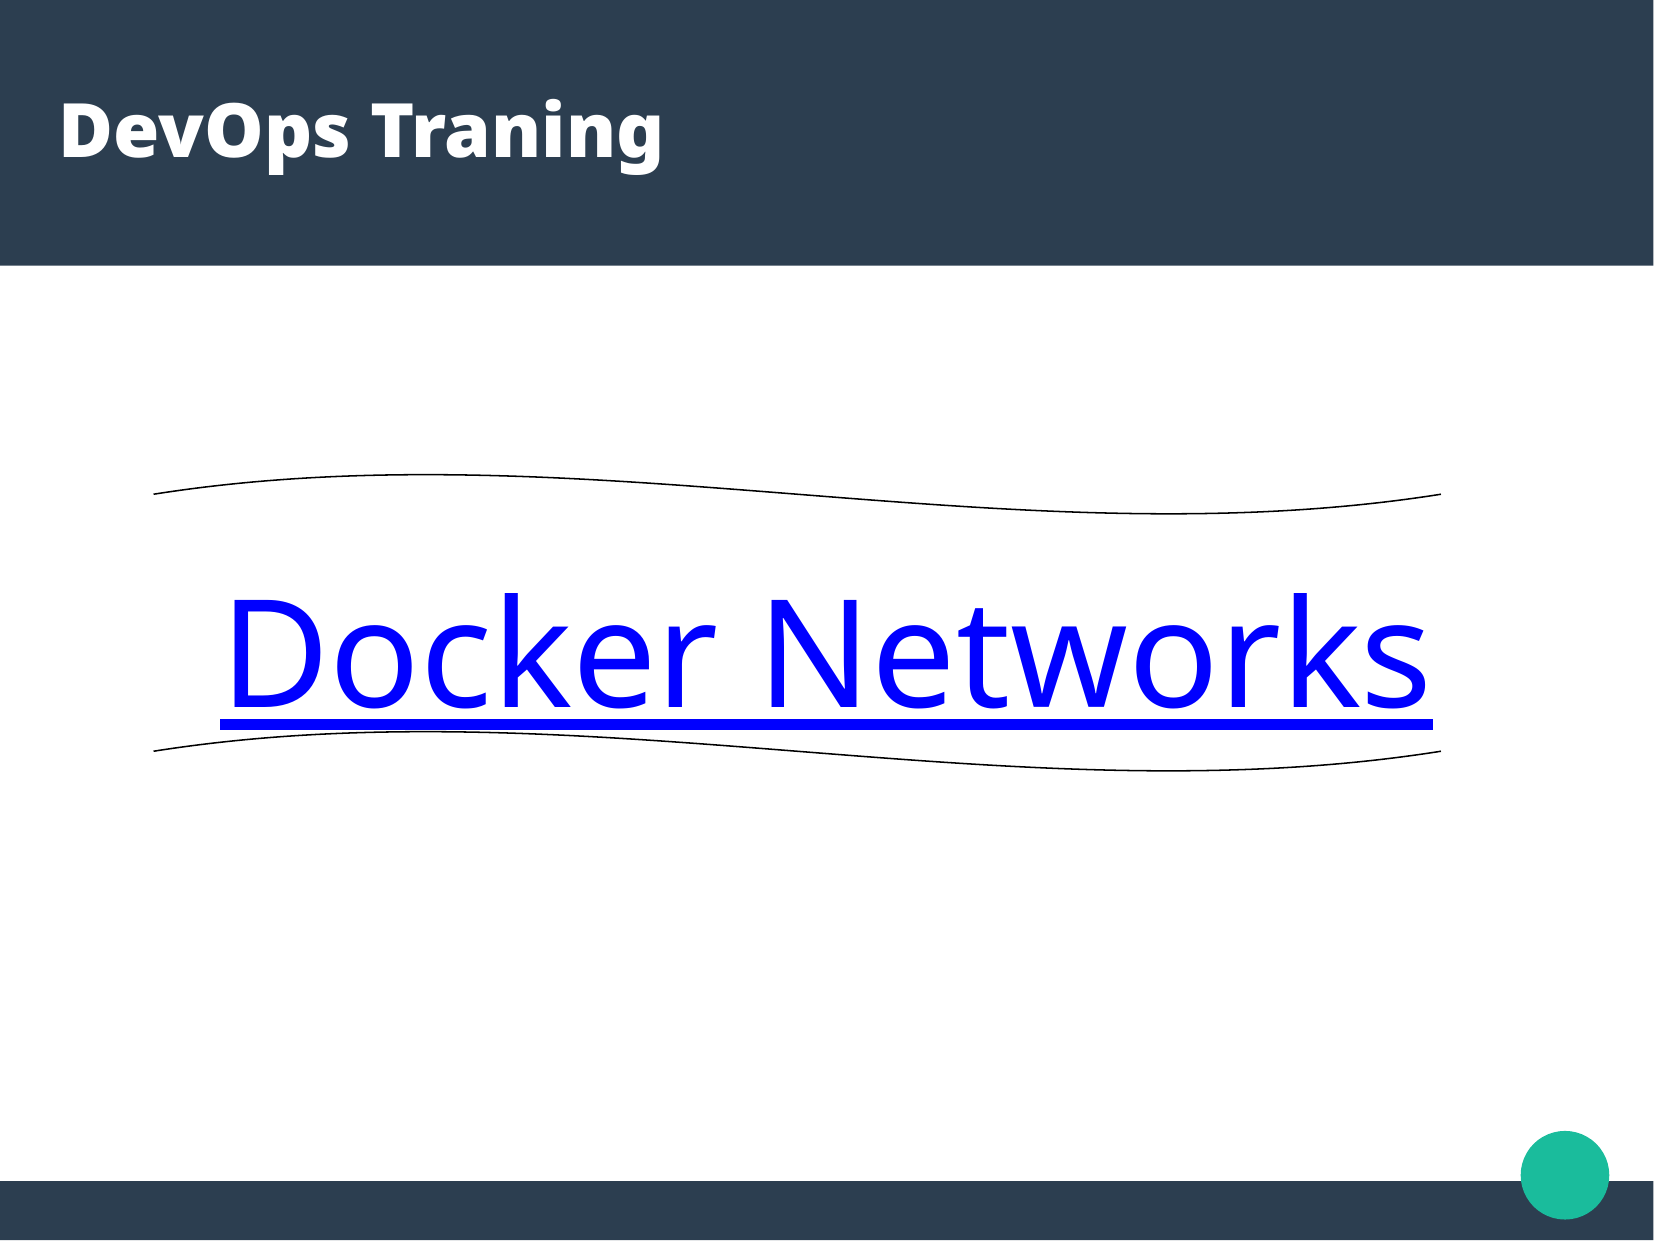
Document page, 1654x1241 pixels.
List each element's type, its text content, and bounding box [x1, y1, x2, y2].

title DevOps Traning [59, 49, 1595, 207]
subtitle Docker Networks [82, 290, 1571, 1010]
